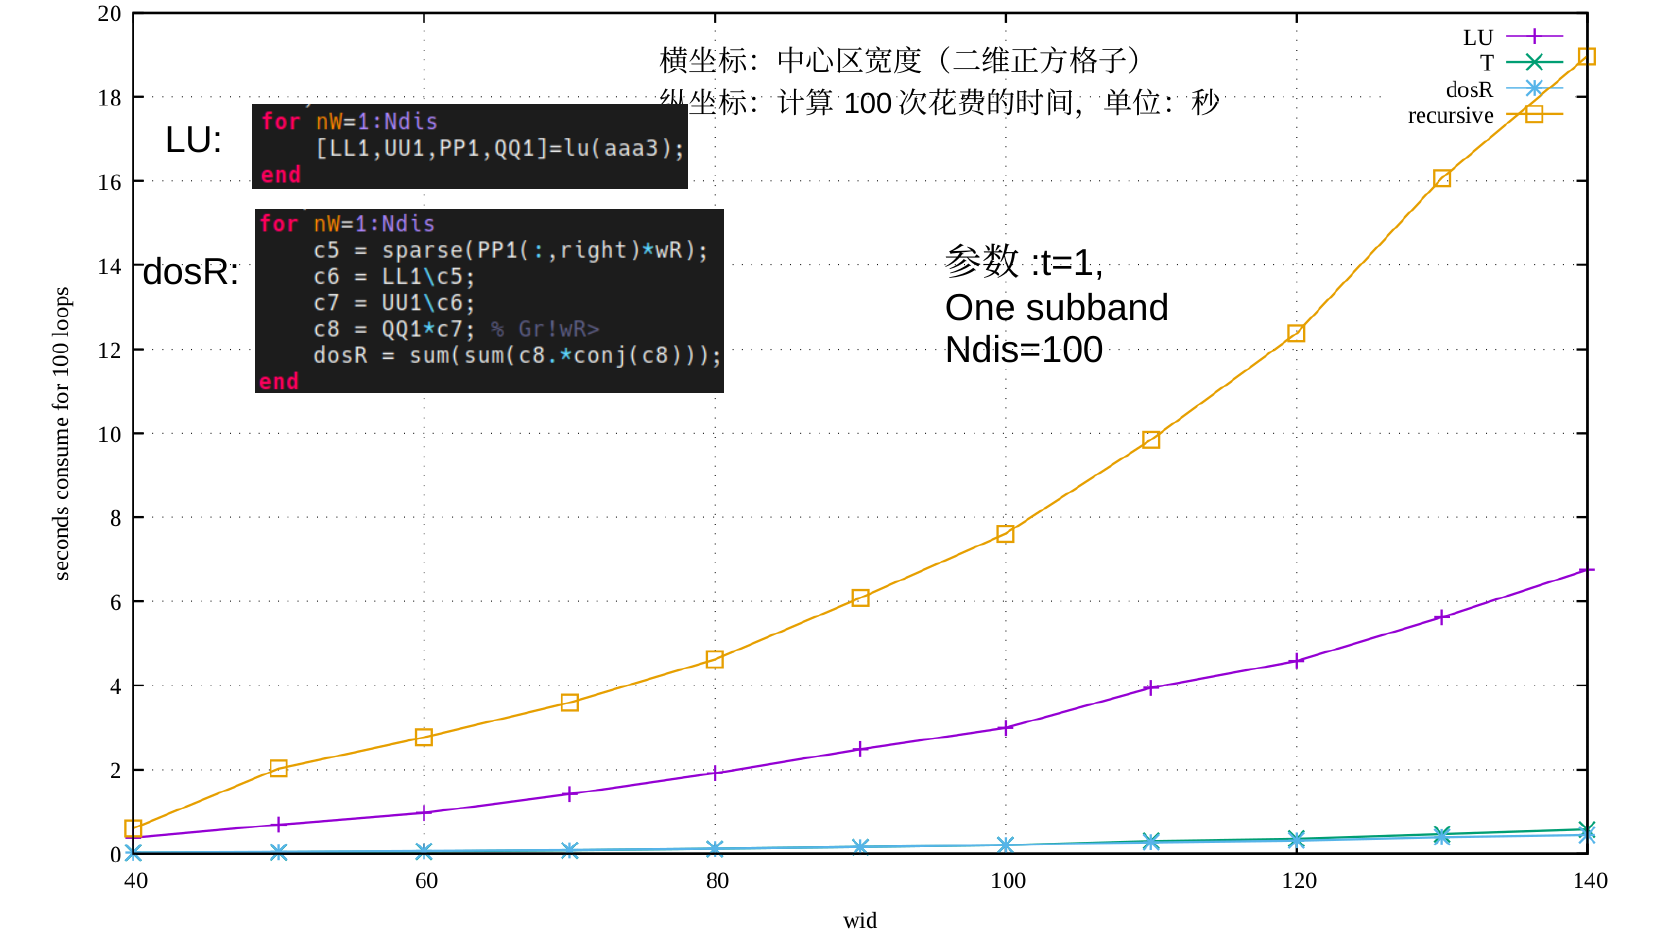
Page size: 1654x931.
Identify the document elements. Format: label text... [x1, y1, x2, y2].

text_box 横坐标：中心区宽度（二维正方格子） 纵坐标：计算100次花费的时间，单位：秒 [645, 30, 1261, 137]
text_box LU: [150, 111, 238, 168]
picture [47, 0, 1610, 931]
text_box 参数:t=1, One subband Ndis=100 [930, 225, 1231, 366]
text_box dosR: [127, 243, 255, 301]
